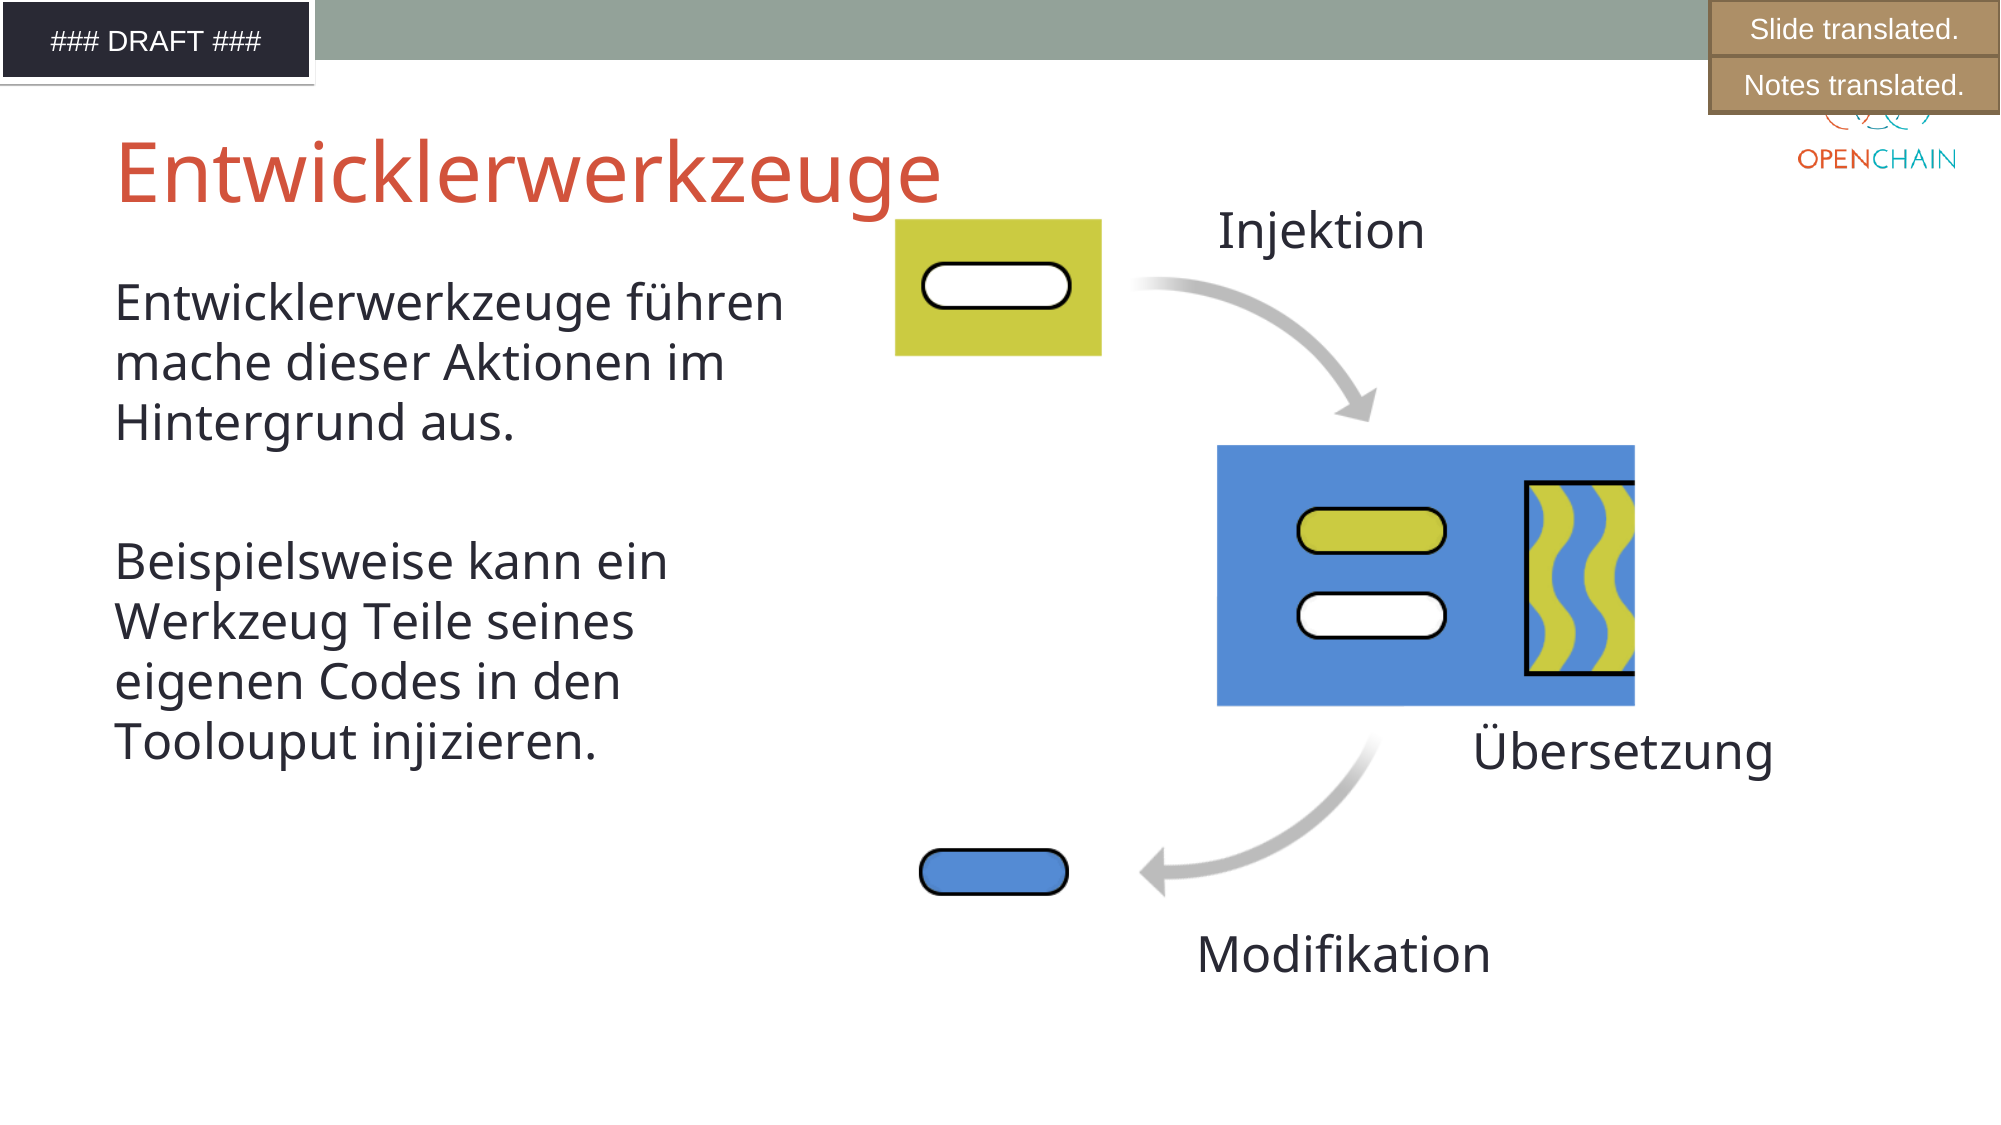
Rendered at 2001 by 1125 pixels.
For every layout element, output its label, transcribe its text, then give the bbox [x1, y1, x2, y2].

text_box Übersetzung [1457, 711, 2000, 788]
text_box Notes translated. [1710, 56, 2000, 113]
text_box Modifikation [1181, 914, 1665, 991]
title Entwicklerwerkzeuge [99, 87, 1900, 251]
list Entwicklerwerkzeuge führen mache dieser Aktionen im Hintergrund aus. Beispielsweise kann ein Werkzeug Teile seines eigenen Codes in den Toolouput injizieren. [99, 262, 845, 1063]
picture [795, 181, 1806, 953]
text_box Injektion [1203, 191, 1602, 268]
text_box Slide translated. [1710, 0, 2000, 56]
